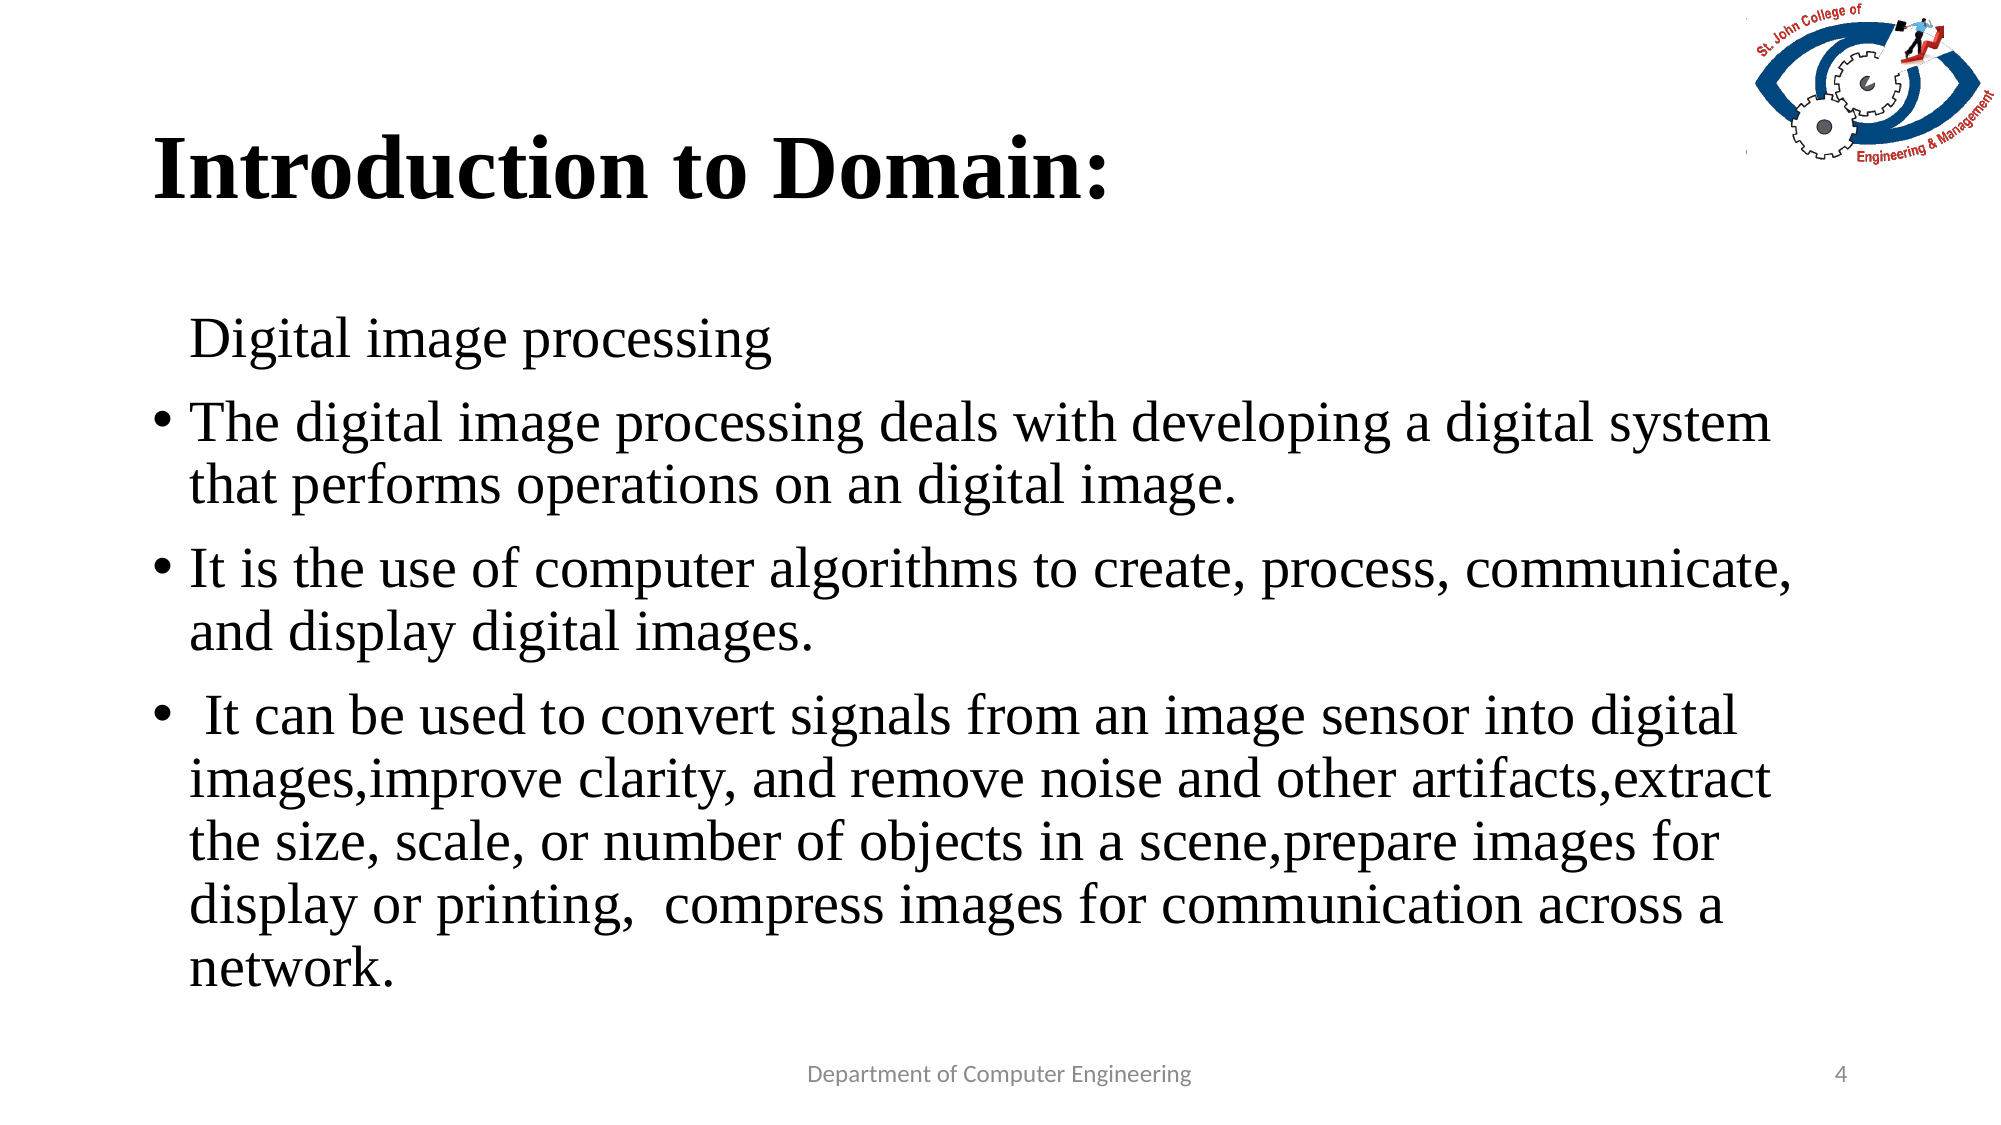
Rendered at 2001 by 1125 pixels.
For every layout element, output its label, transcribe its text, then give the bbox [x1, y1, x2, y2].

list Digital image processing The digital image processing deals with developing a digital system that performs operations on an digital image. It is the use of computer algorithms to create, process, communicate, and display digital images. It can be used to convert signals from an image sensor into digital images,improve clarity, and remove noise and other artifacts,extract the size, scale, or number of objects in a scene,prepare images for display or printing, compress images for communication across a network. [137, 299, 1863, 1014]
title Introduction to Domain: [137, 59, 1863, 278]
picture [1746, 0, 2000, 168]
slide_number <number> [1412, 1042, 1863, 1103]
footer Department of Computer Engineering [662, 1042, 1338, 1103]
